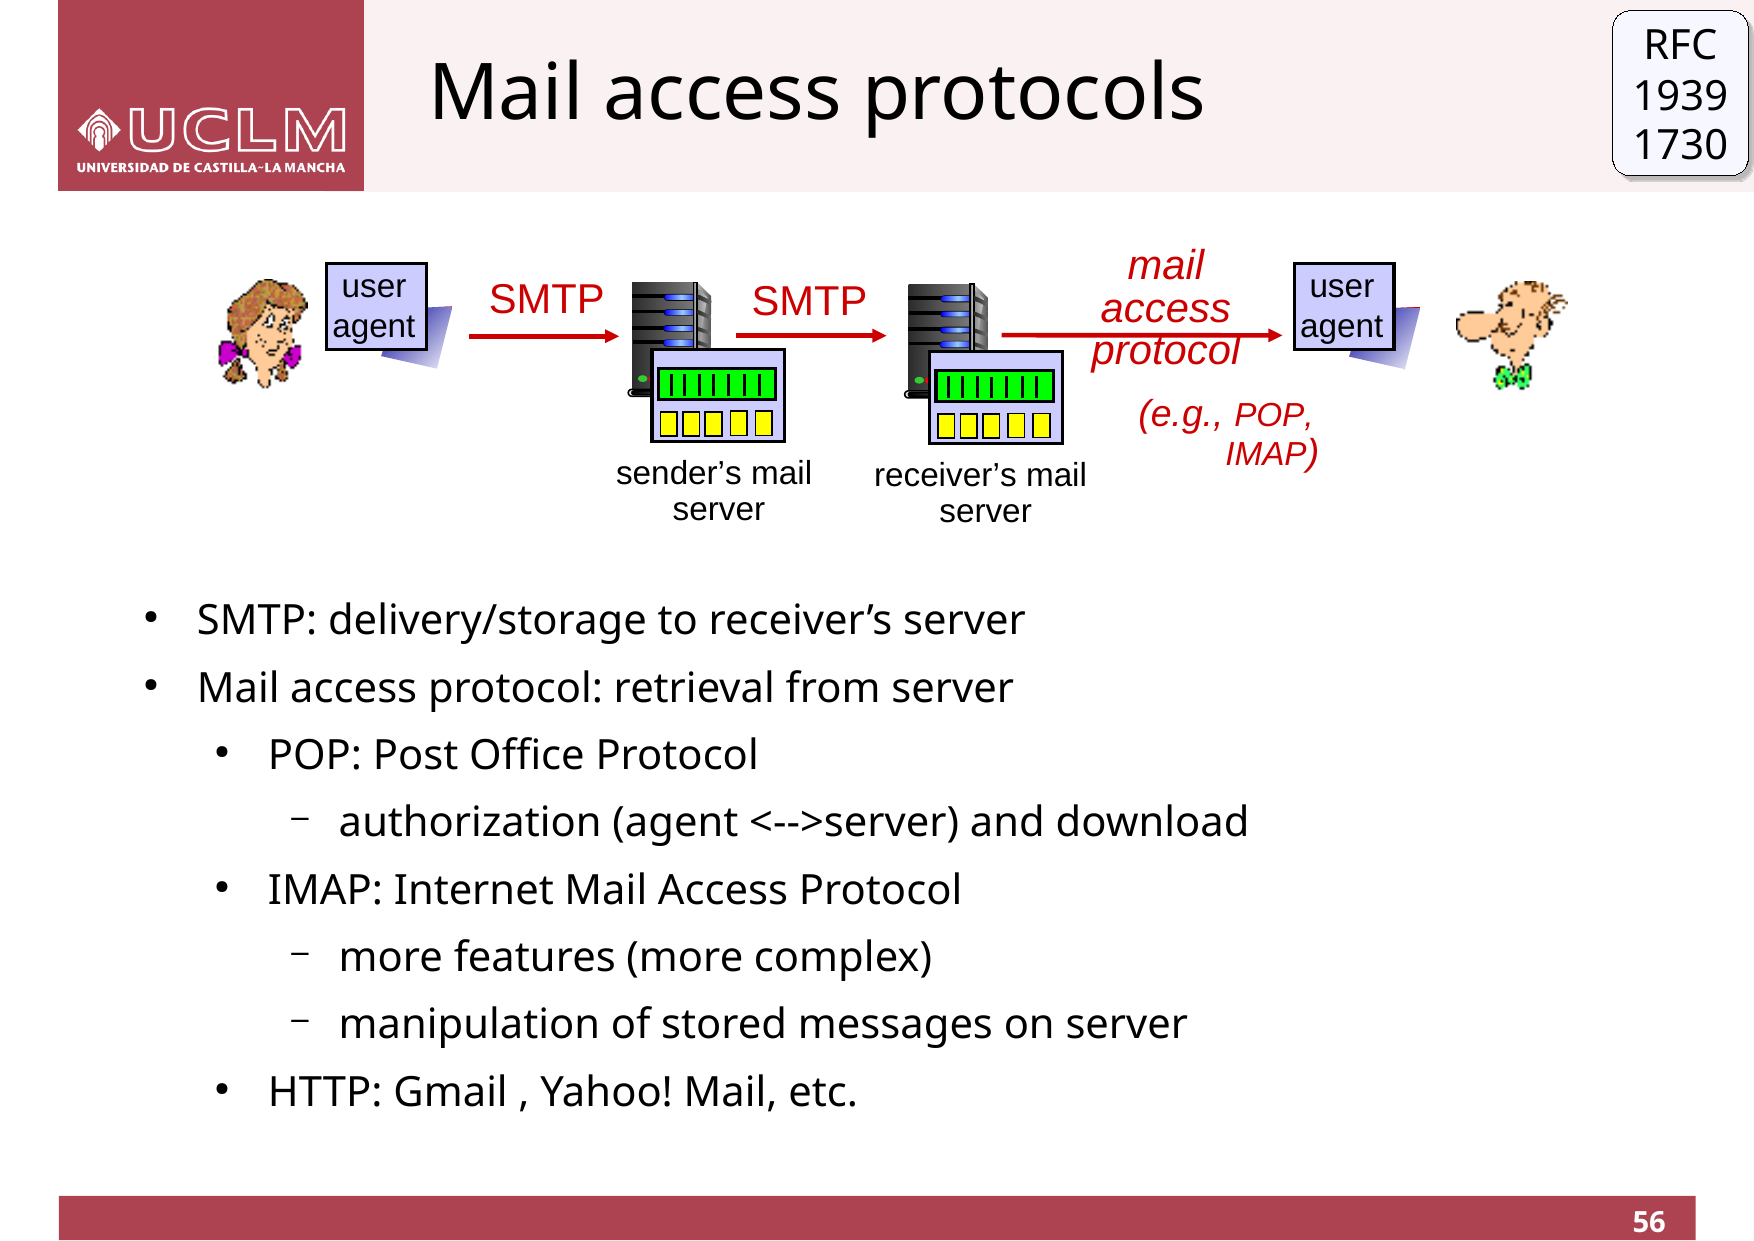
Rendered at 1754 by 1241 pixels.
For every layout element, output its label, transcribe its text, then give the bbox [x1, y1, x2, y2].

picture [58, 0, 364, 191]
title Mail access protocols [413, 0, 1667, 198]
text_box [904, 284, 1063, 444]
list SMTP: delivery/storage to receiver’s server Mail access protocol: retrieval from server POP: Post Office Protocol authorization (agent <-->server) and download IMAP: Internet Mail Access Protocol more features (more complex) manipulation of stored messages on server HTTP: Gmail , Yahoo! Mail, etc. [111, 582, 1528, 1162]
text_box [762, 262, 904, 313]
text_box receiver’s mail server [859, 449, 1112, 538]
text_box [381, 306, 453, 369]
text_box [1349, 306, 1421, 370]
picture [215, 279, 308, 393]
picture [1456, 281, 1568, 395]
text_box [628, 282, 785, 442]
text_box RFC 1939 1730 [1612, 10, 1749, 176]
text_box (e.g., POP, IMAP) [1123, 388, 1339, 481]
text_box SMTP [474, 264, 620, 330]
text_box SMTP [736, 266, 883, 332]
text_box mail access protocol [1041, 238, 1290, 382]
text_box sender’s mail server [601, 447, 837, 536]
text_box user agent [317, 256, 431, 352]
text_box user agent [1285, 256, 1399, 353]
